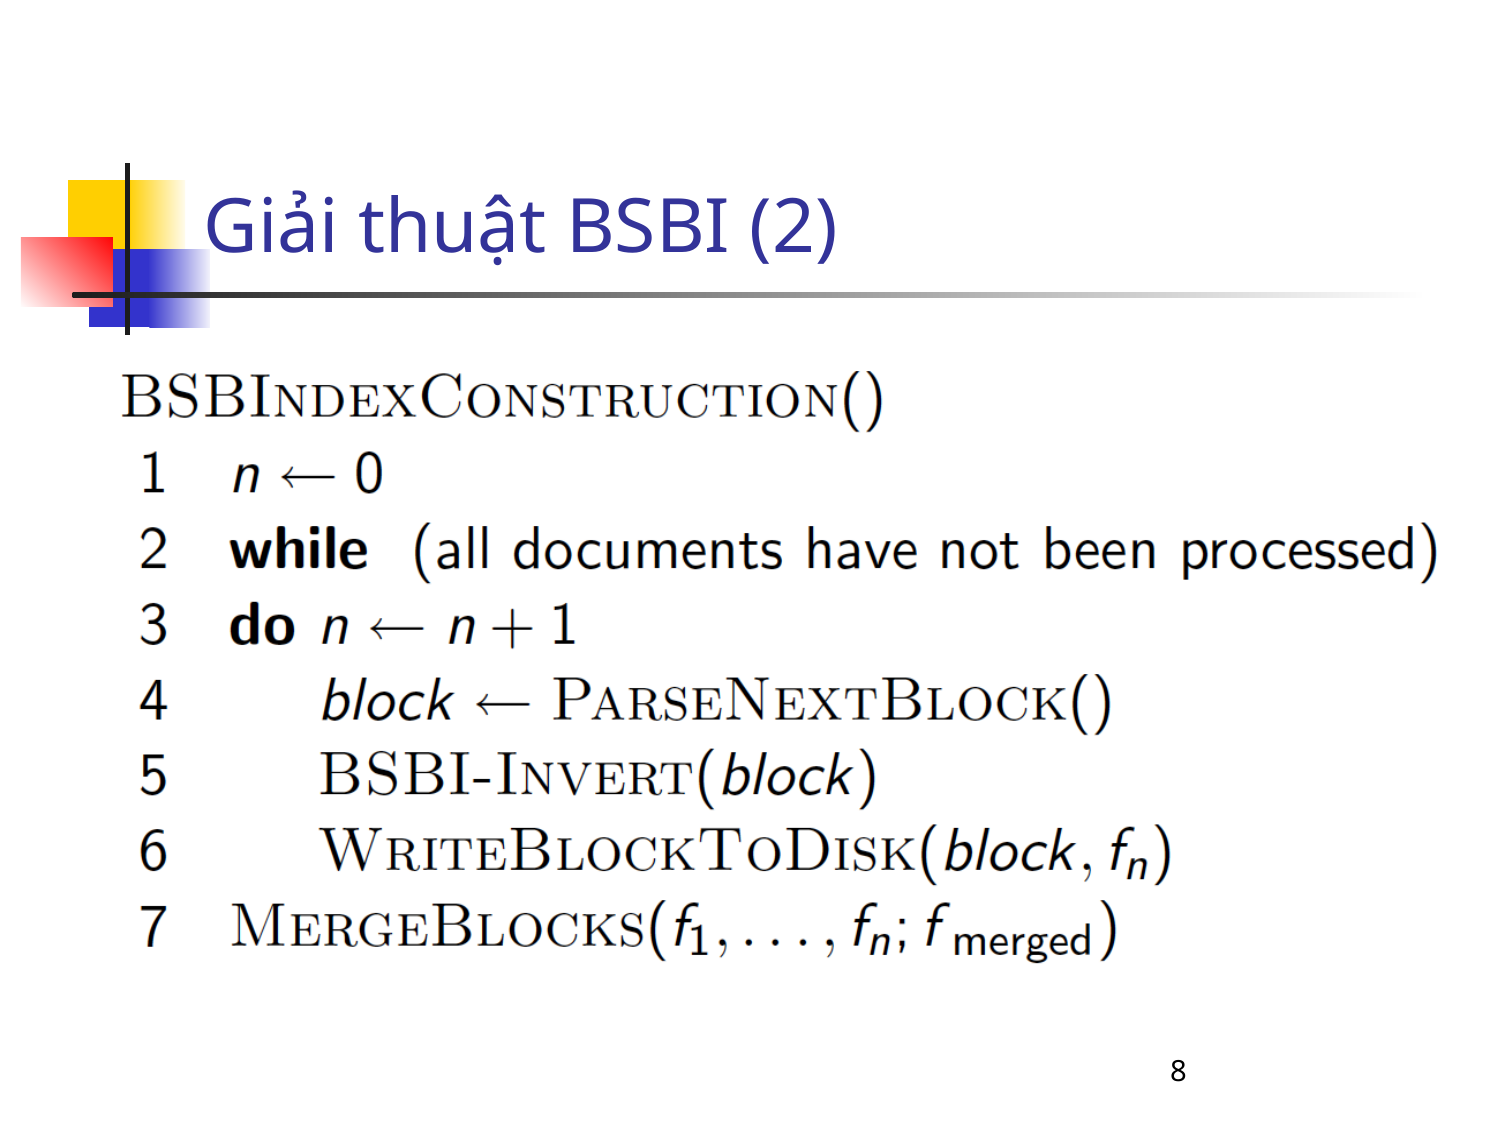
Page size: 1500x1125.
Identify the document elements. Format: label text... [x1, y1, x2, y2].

text_box Giải thuật BSBI (2) [188, 35, 1468, 275]
text_box 8 [1155, 1024, 1468, 1100]
picture [112, 363, 1452, 976]
